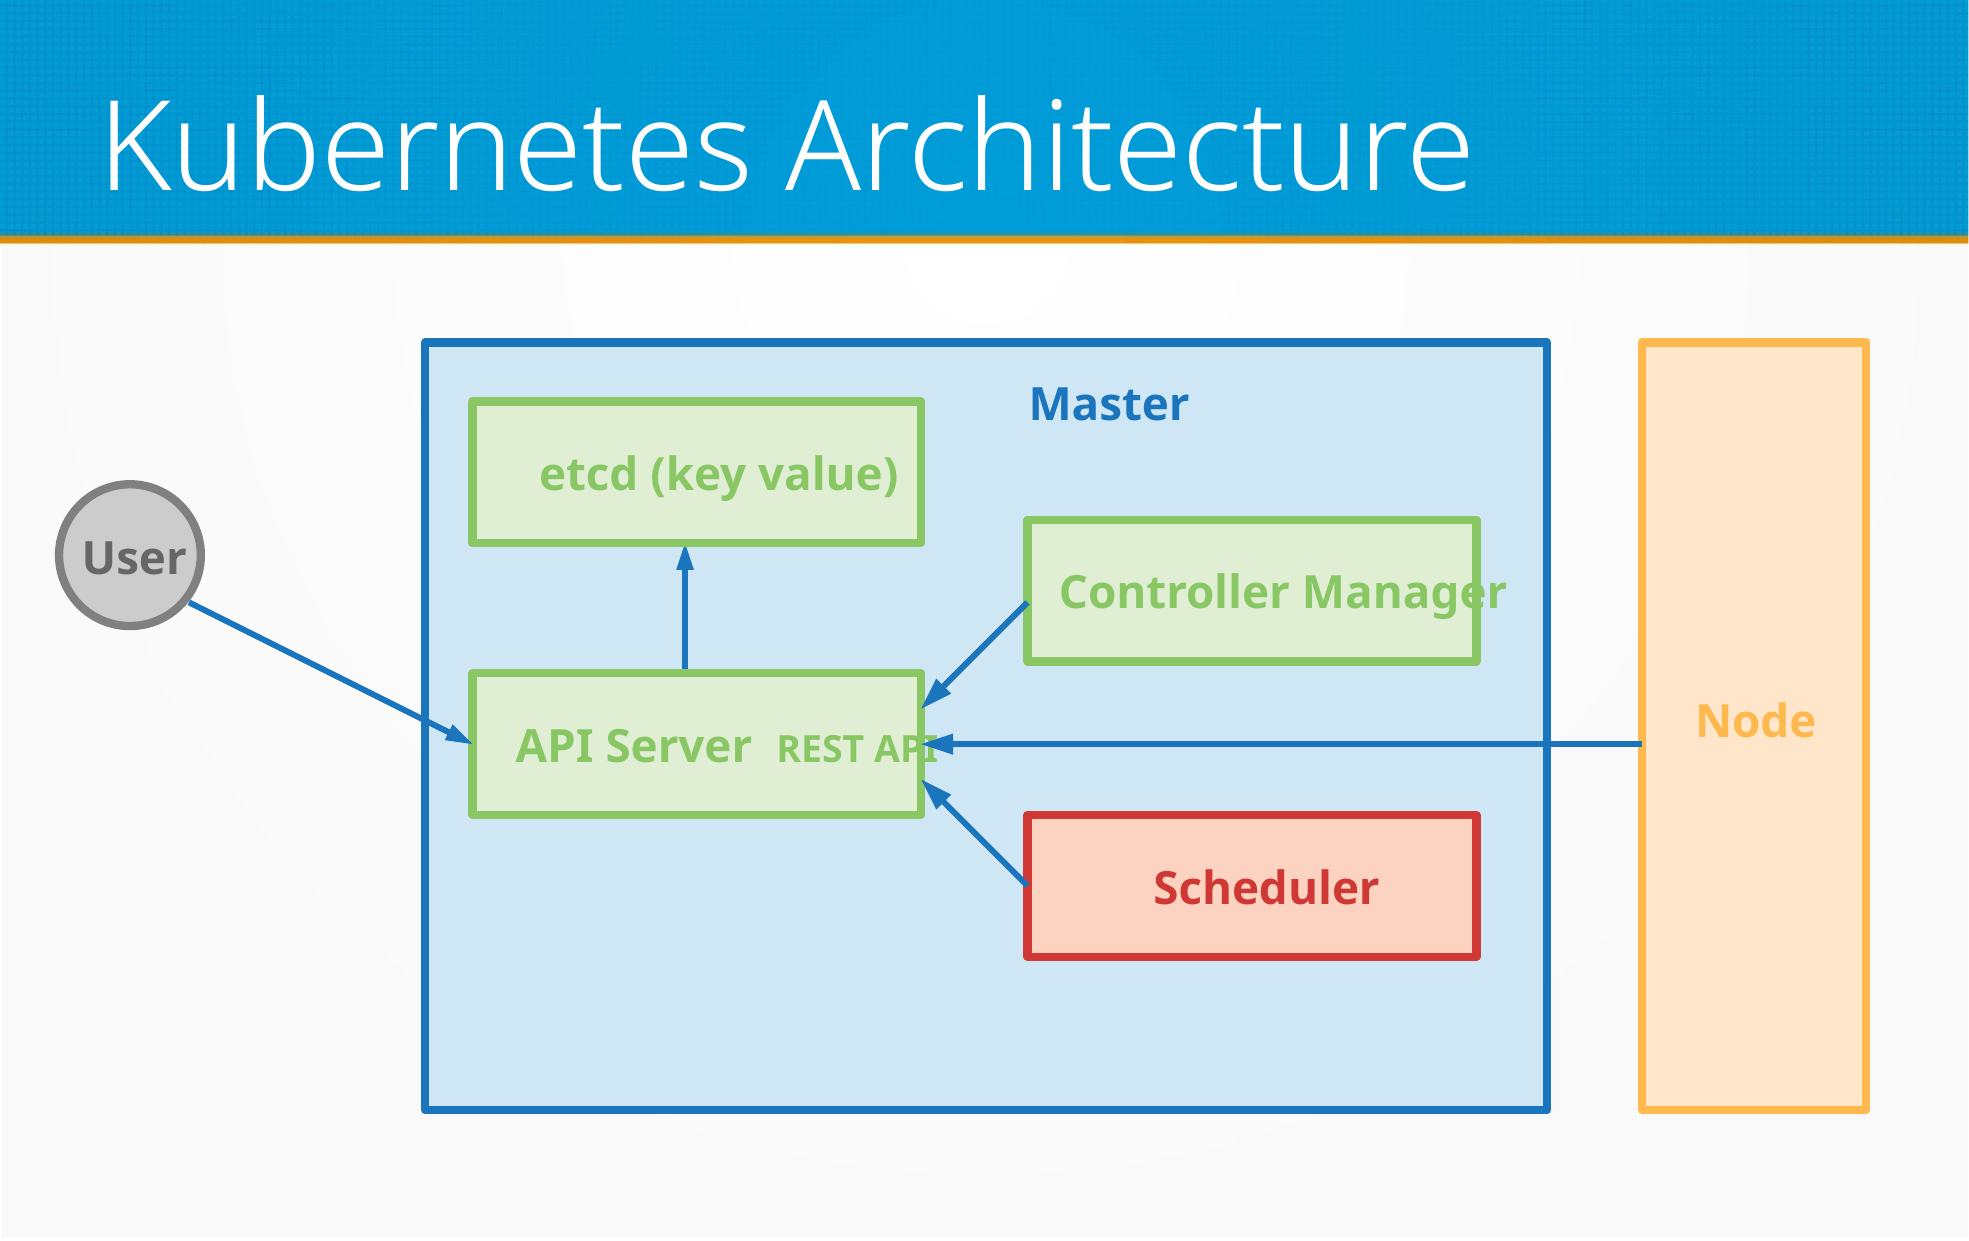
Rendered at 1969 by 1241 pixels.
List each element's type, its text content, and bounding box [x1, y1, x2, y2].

text_box [103, 621, 157, 627]
text_box Controller Manager [1052, 556, 1456, 626]
text_box API Server REST API [509, 710, 897, 780]
picture [0, 233, 1969, 1241]
text_box Scheduler [1147, 851, 1364, 922]
text_box [95, 484, 164, 493]
text_box etcd (key value) [533, 438, 863, 508]
text_box [59, 510, 75, 600]
text_box User [75, 493, 195, 621]
text_box [1641, 342, 1867, 1111]
text_box Node [1689, 685, 1808, 755]
text_box [195, 527, 201, 584]
text_box [909, 740, 916, 748]
text_box Master [1022, 367, 1172, 438]
title Kubernetes Architecture [98, 19, 1870, 227]
text_box [425, 342, 1548, 1111]
